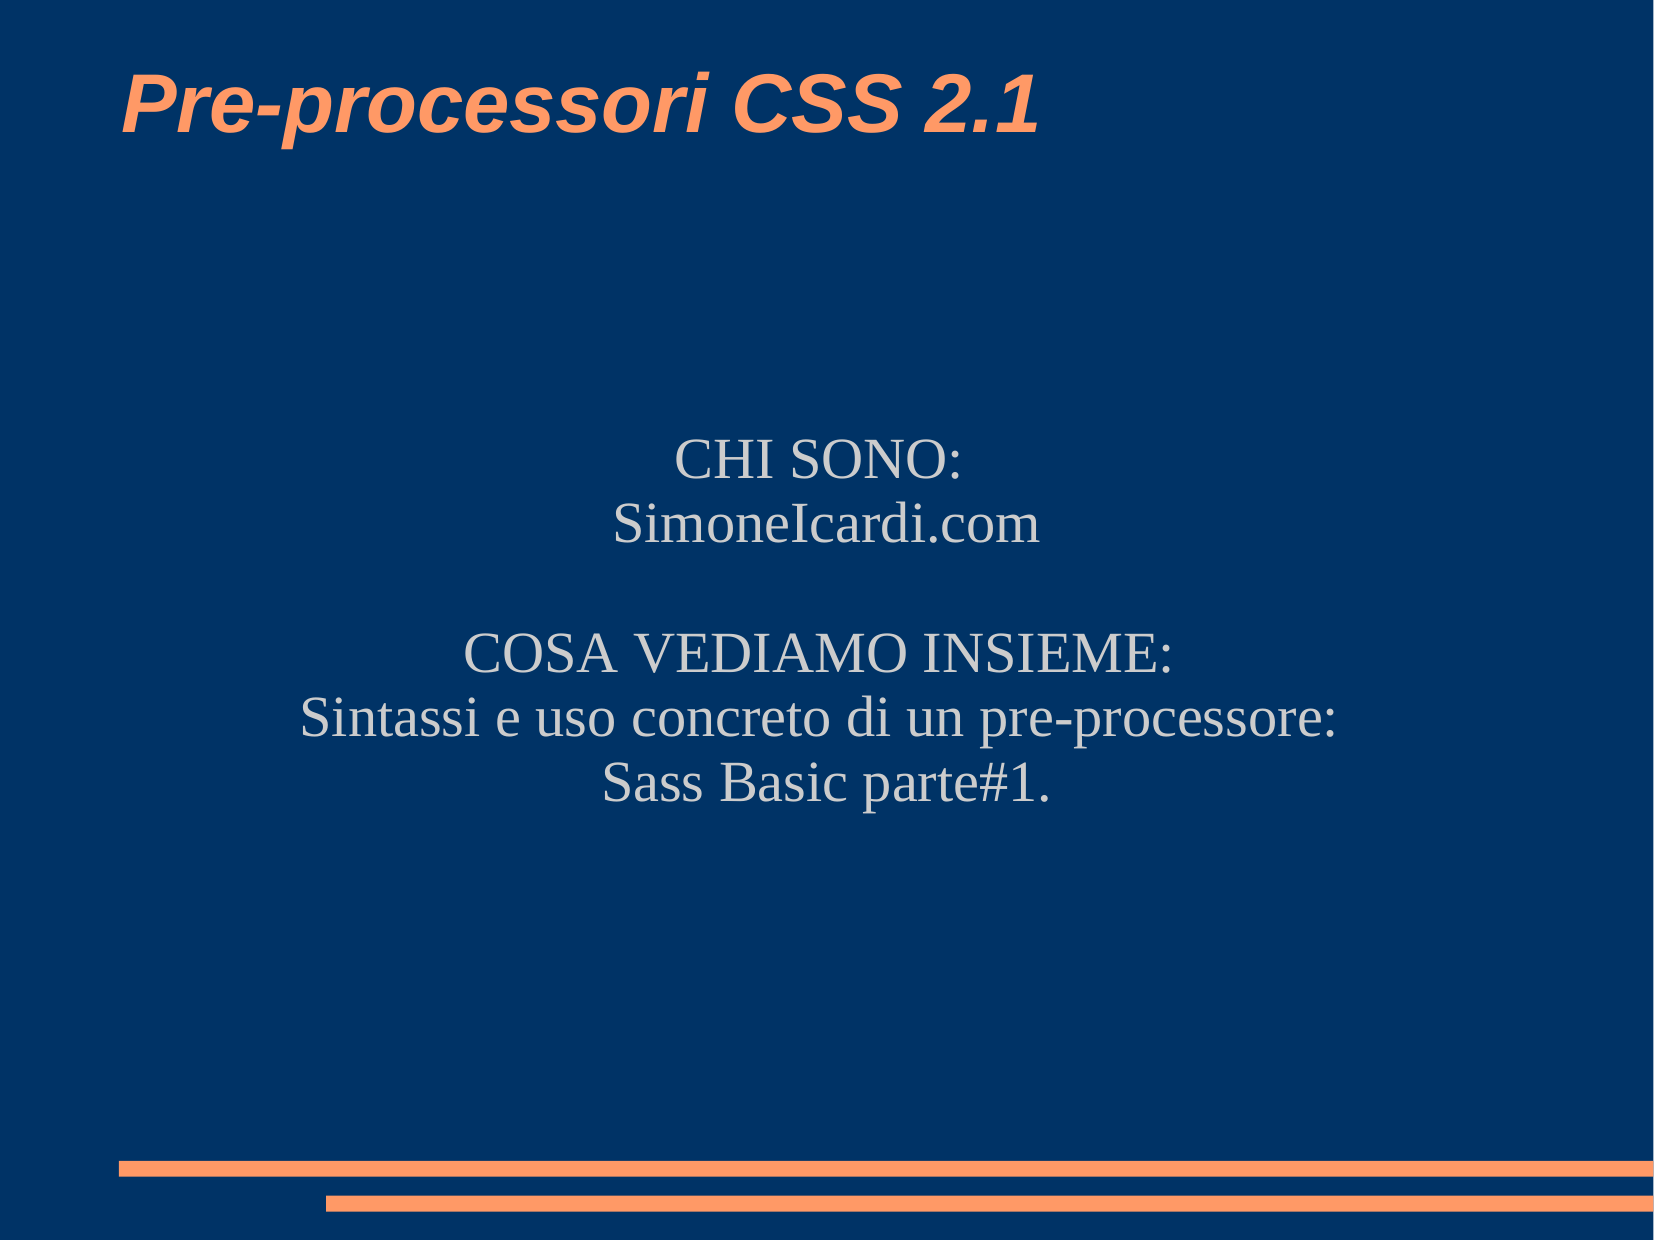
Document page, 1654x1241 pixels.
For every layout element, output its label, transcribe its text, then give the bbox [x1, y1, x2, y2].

subtitle CHI SONO: SimoneIcardi.com COSA VEDIAMO INSIEME: Sintassi e uso concreto di un pre-processore: Sass Basic parte#1. [107, 215, 1547, 1026]
title Pre-processori CSS 2.1 [121, 46, 1534, 215]
